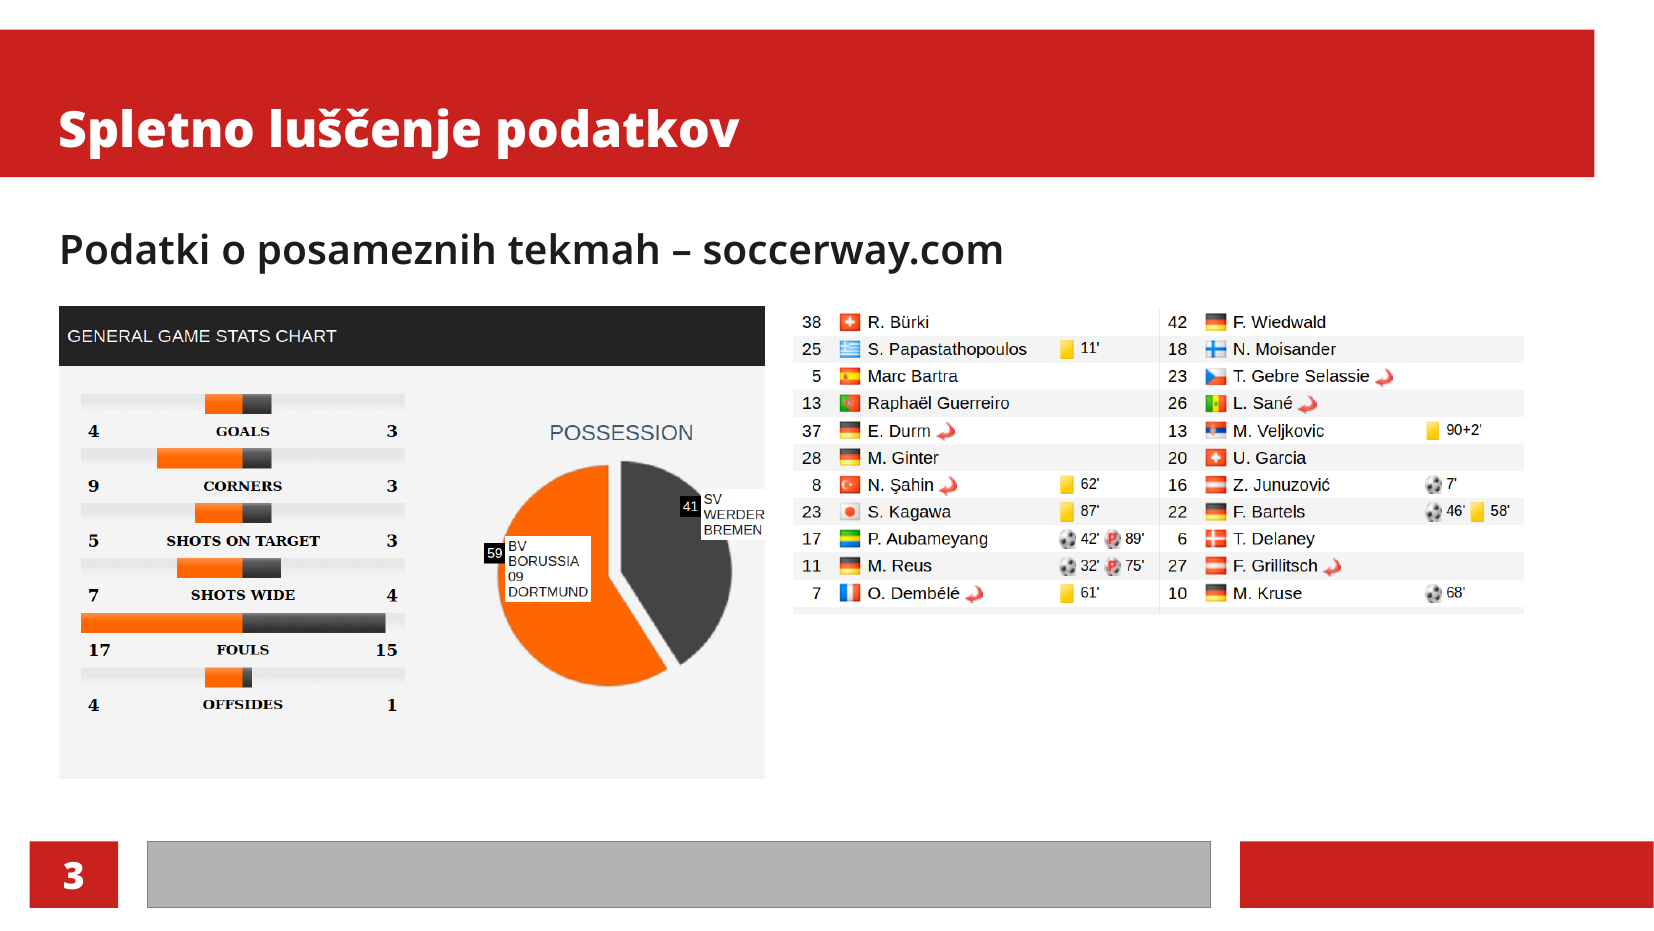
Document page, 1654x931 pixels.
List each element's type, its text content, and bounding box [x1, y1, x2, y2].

picture [59, 299, 777, 779]
list Podatki o posameznih tekmah – soccerway.com [59, 221, 1565, 798]
picture [787, 299, 1538, 614]
title Spletno luščenje podatkov [59, 44, 1595, 163]
